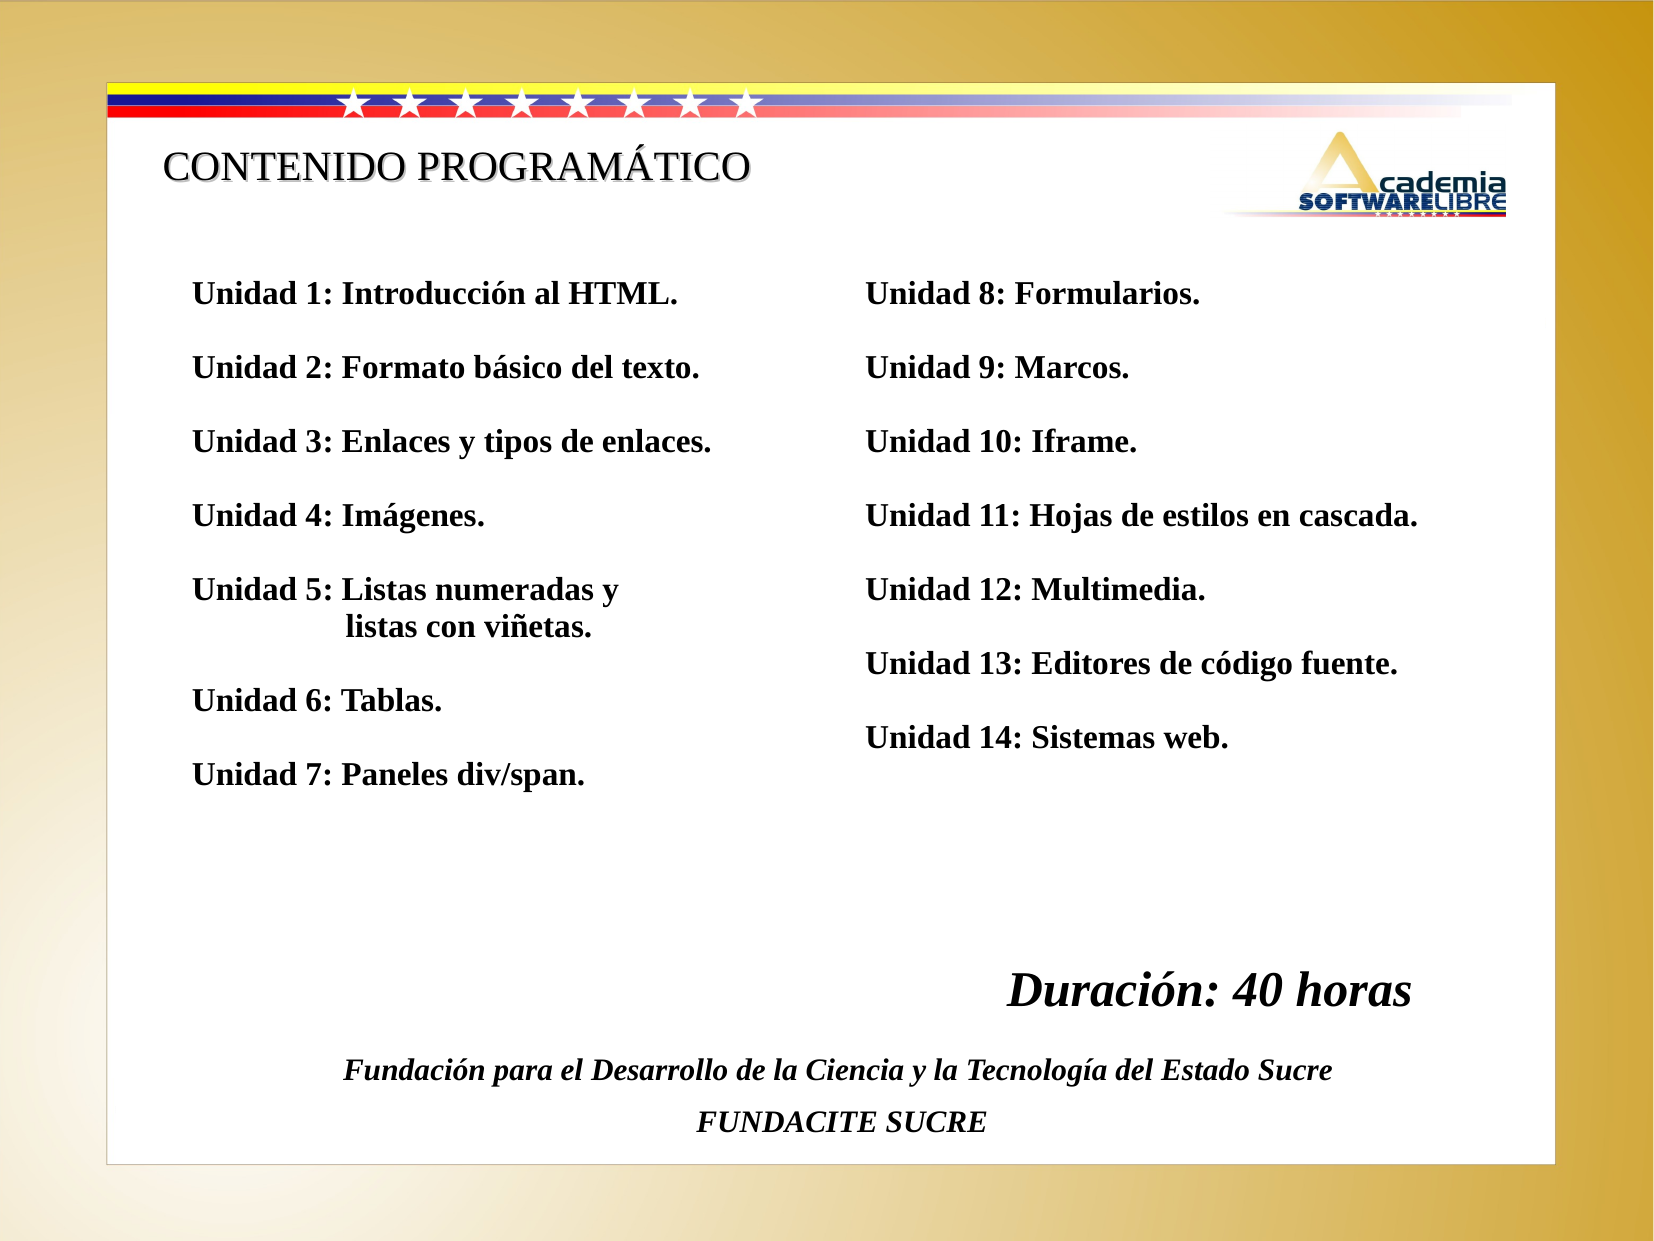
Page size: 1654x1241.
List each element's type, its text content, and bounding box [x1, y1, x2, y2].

text_box CONTENIDO PROGRAMÁTICO [147, 135, 768, 202]
text_box Fundación para el Desarrollo de la Ciencia y la Tecnología del Estado Sucre FUNDACITE SUCRE [200, 1045, 1477, 1147]
picture [0, 0, 1654, 1241]
text_box Duración: 40 horas [992, 953, 1477, 1025]
text_box Unidad 1: Introducción al HTML. Unidad 2: Formato básico del texto. Unidad 3: Enlaces y tipos de enlaces. Unidad 4: Imágenes. Unidad 5: Listas numeradas y listas con viñetas. Unidad 6: Tablas. Unidad 7: Paneles div/span. [177, 229, 1530, 824]
text_box Unidad 8: Formularios. Unidad 9: Marcos. Unidad 10: Iframe. Unidad 11: Hojas de estilos en cascada. Unidad 12: Multimedia. Unidad 13: Editores de código fuente. Unidad 14: Sistemas web. [850, 229, 1654, 764]
